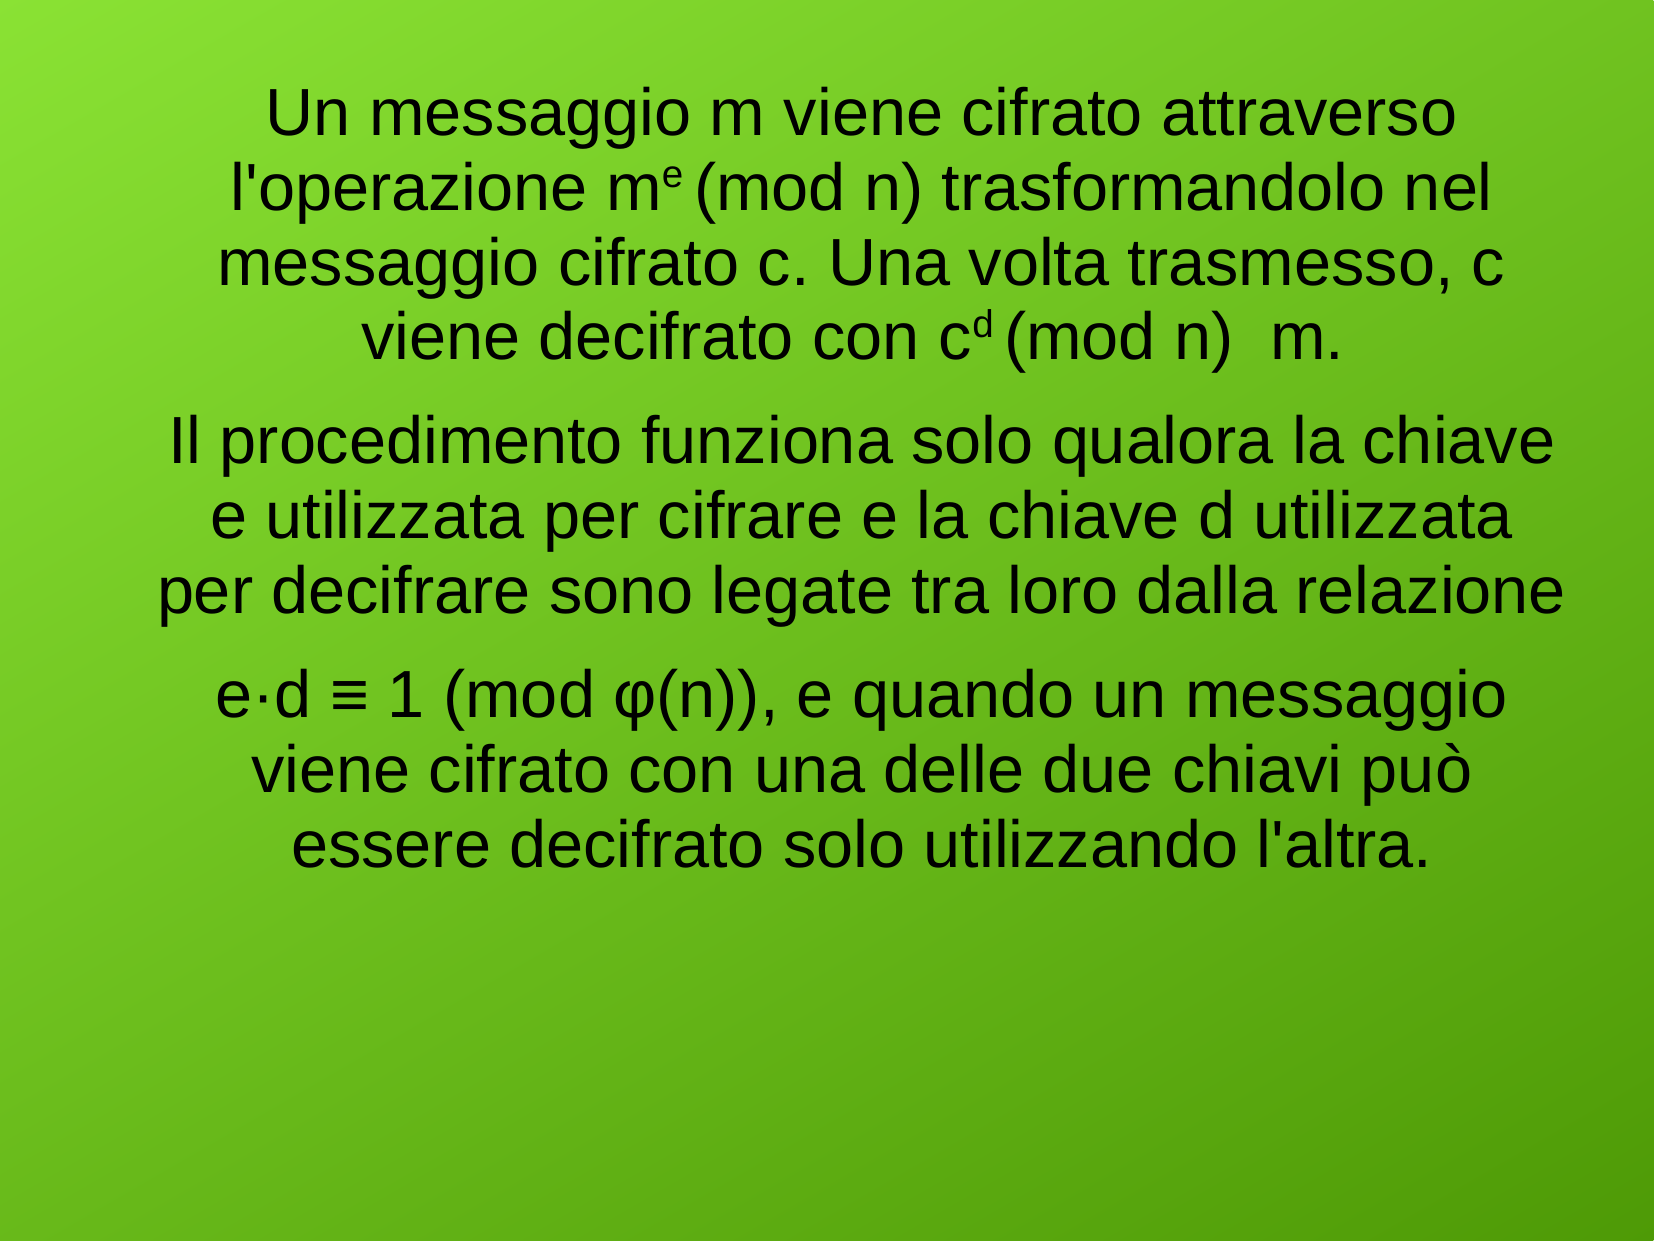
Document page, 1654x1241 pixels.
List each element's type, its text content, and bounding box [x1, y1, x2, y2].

list Un messaggio m viene cifrato attraverso l'operazione me (mod n) trasformandolo nel messaggio cifrato c. Una volta trasmesso, c viene decifrato con cd (mod n) m. Il procedimento funziona solo qualora la chiave e utilizzata per cifrare e la chiave d utilizzata per decifrare sono legate tra loro dalla relazione e·d ≡ 1 (mod φ(n)), e quando un messaggio viene cifrato con una delle due chiavi può essere decifrato solo utilizzando l'altra. [82, 75, 1571, 1171]
